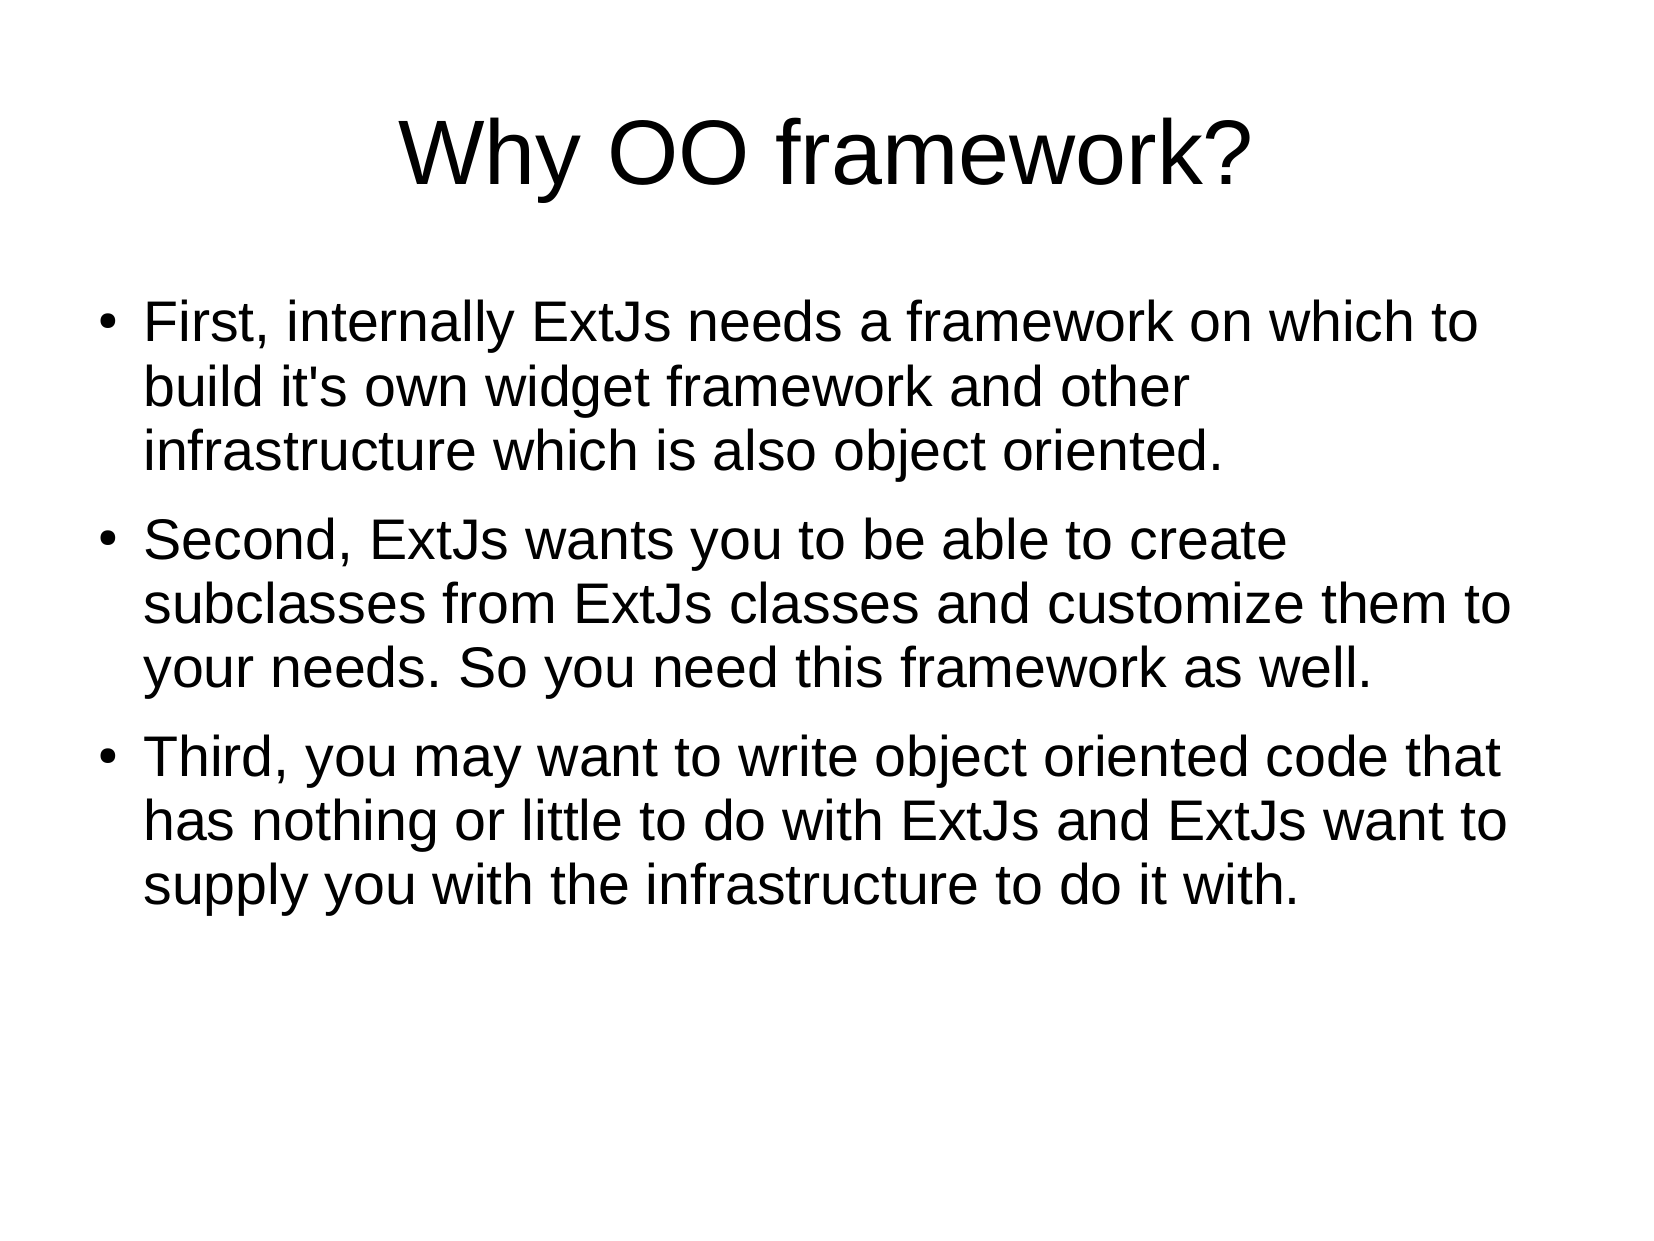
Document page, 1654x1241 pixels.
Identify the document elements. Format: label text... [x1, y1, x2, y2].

title Why OO framework? [82, 49, 1571, 257]
list First, internally ExtJs needs a framework on which to build it's own widget framework and other infrastructure which is also object oriented. Second, ExtJs wants you to be able to create subclasses from ExtJs classes and customize them to your needs. So you need this framework as well. Third, you may want to write object oriented code that has nothing or little to do with ExtJs and ExtJs want to supply you with the infrastructure to do it with. [82, 290, 1538, 1010]
